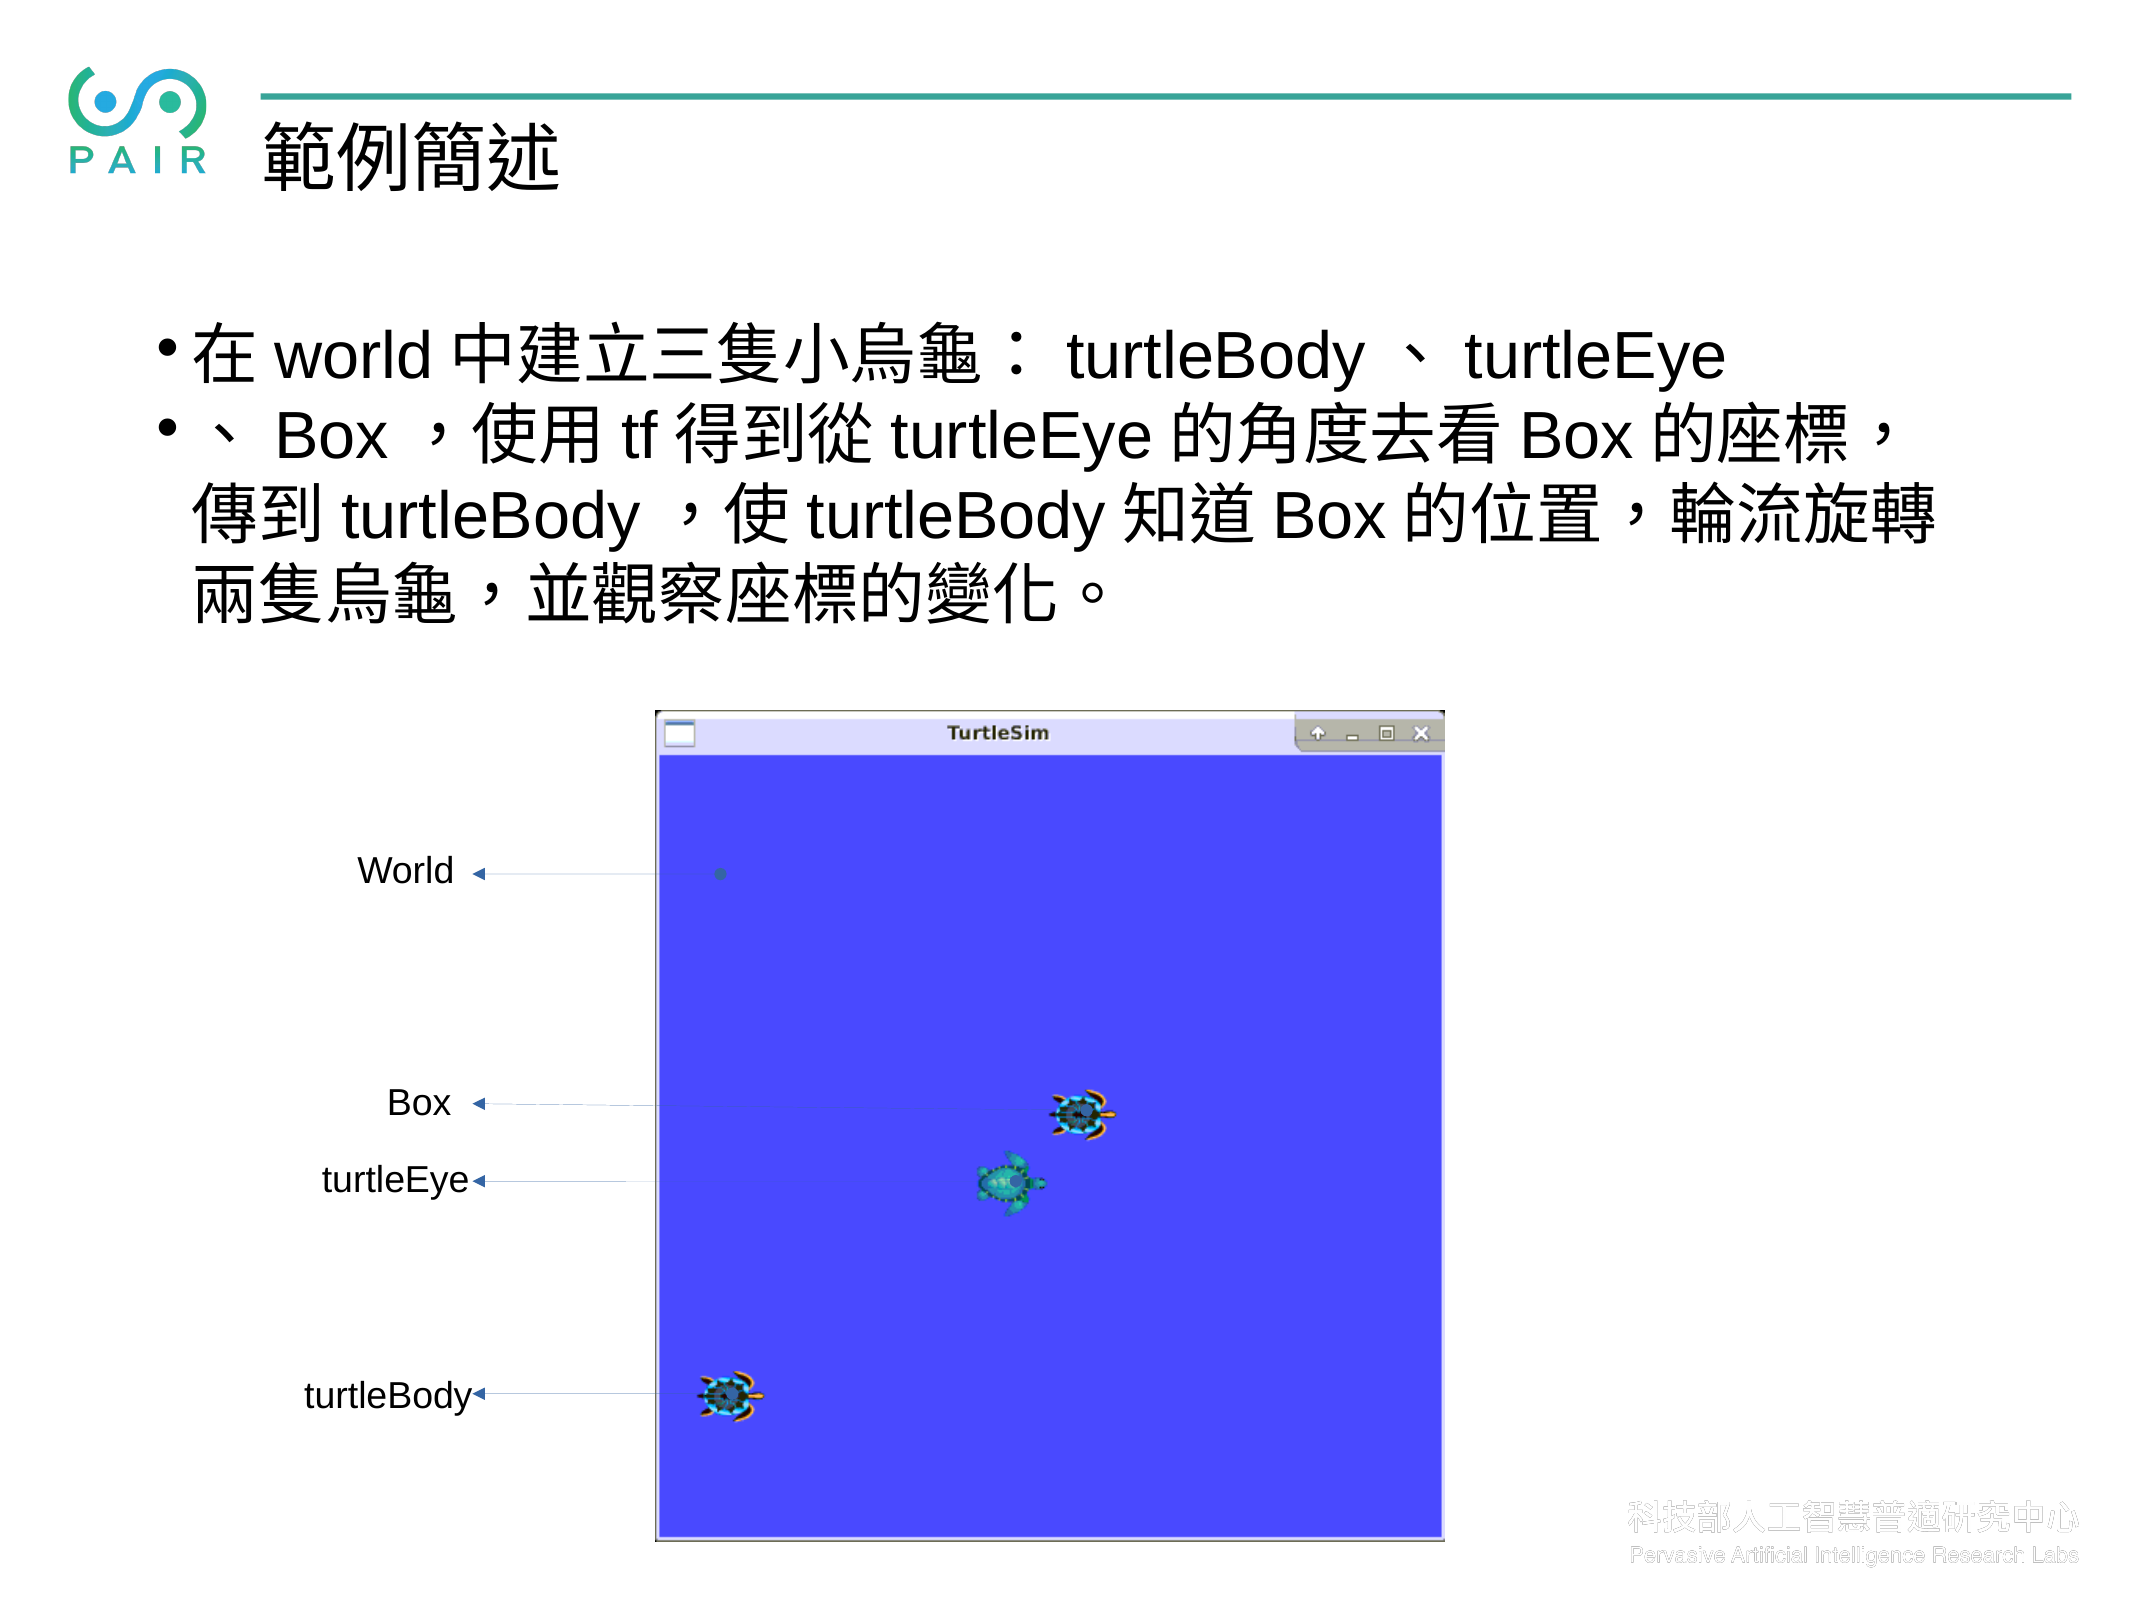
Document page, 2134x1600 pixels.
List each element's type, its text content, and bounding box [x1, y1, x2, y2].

picture [655, 710, 1445, 1542]
text_box Box [372, 1070, 479, 1128]
text_box 在world中建立三隻小烏龜：turtleBody、turtleEye 、Box，使用tf得到從turtleEye的角度去看Box的座標，傳到turtleBody，使turtleBody知道Box的位置，輪流旋轉兩隻烏龜，並觀察座標的變化。 [156, 311, 1977, 708]
text_box World [342, 838, 473, 919]
text_box turtleBody [289, 1364, 491, 1463]
text_box turtleEye [307, 1147, 496, 1247]
text_box 範例簡述 [261, 99, 1334, 211]
picture [1627, 1499, 2081, 1573]
picture [65, 59, 209, 181]
